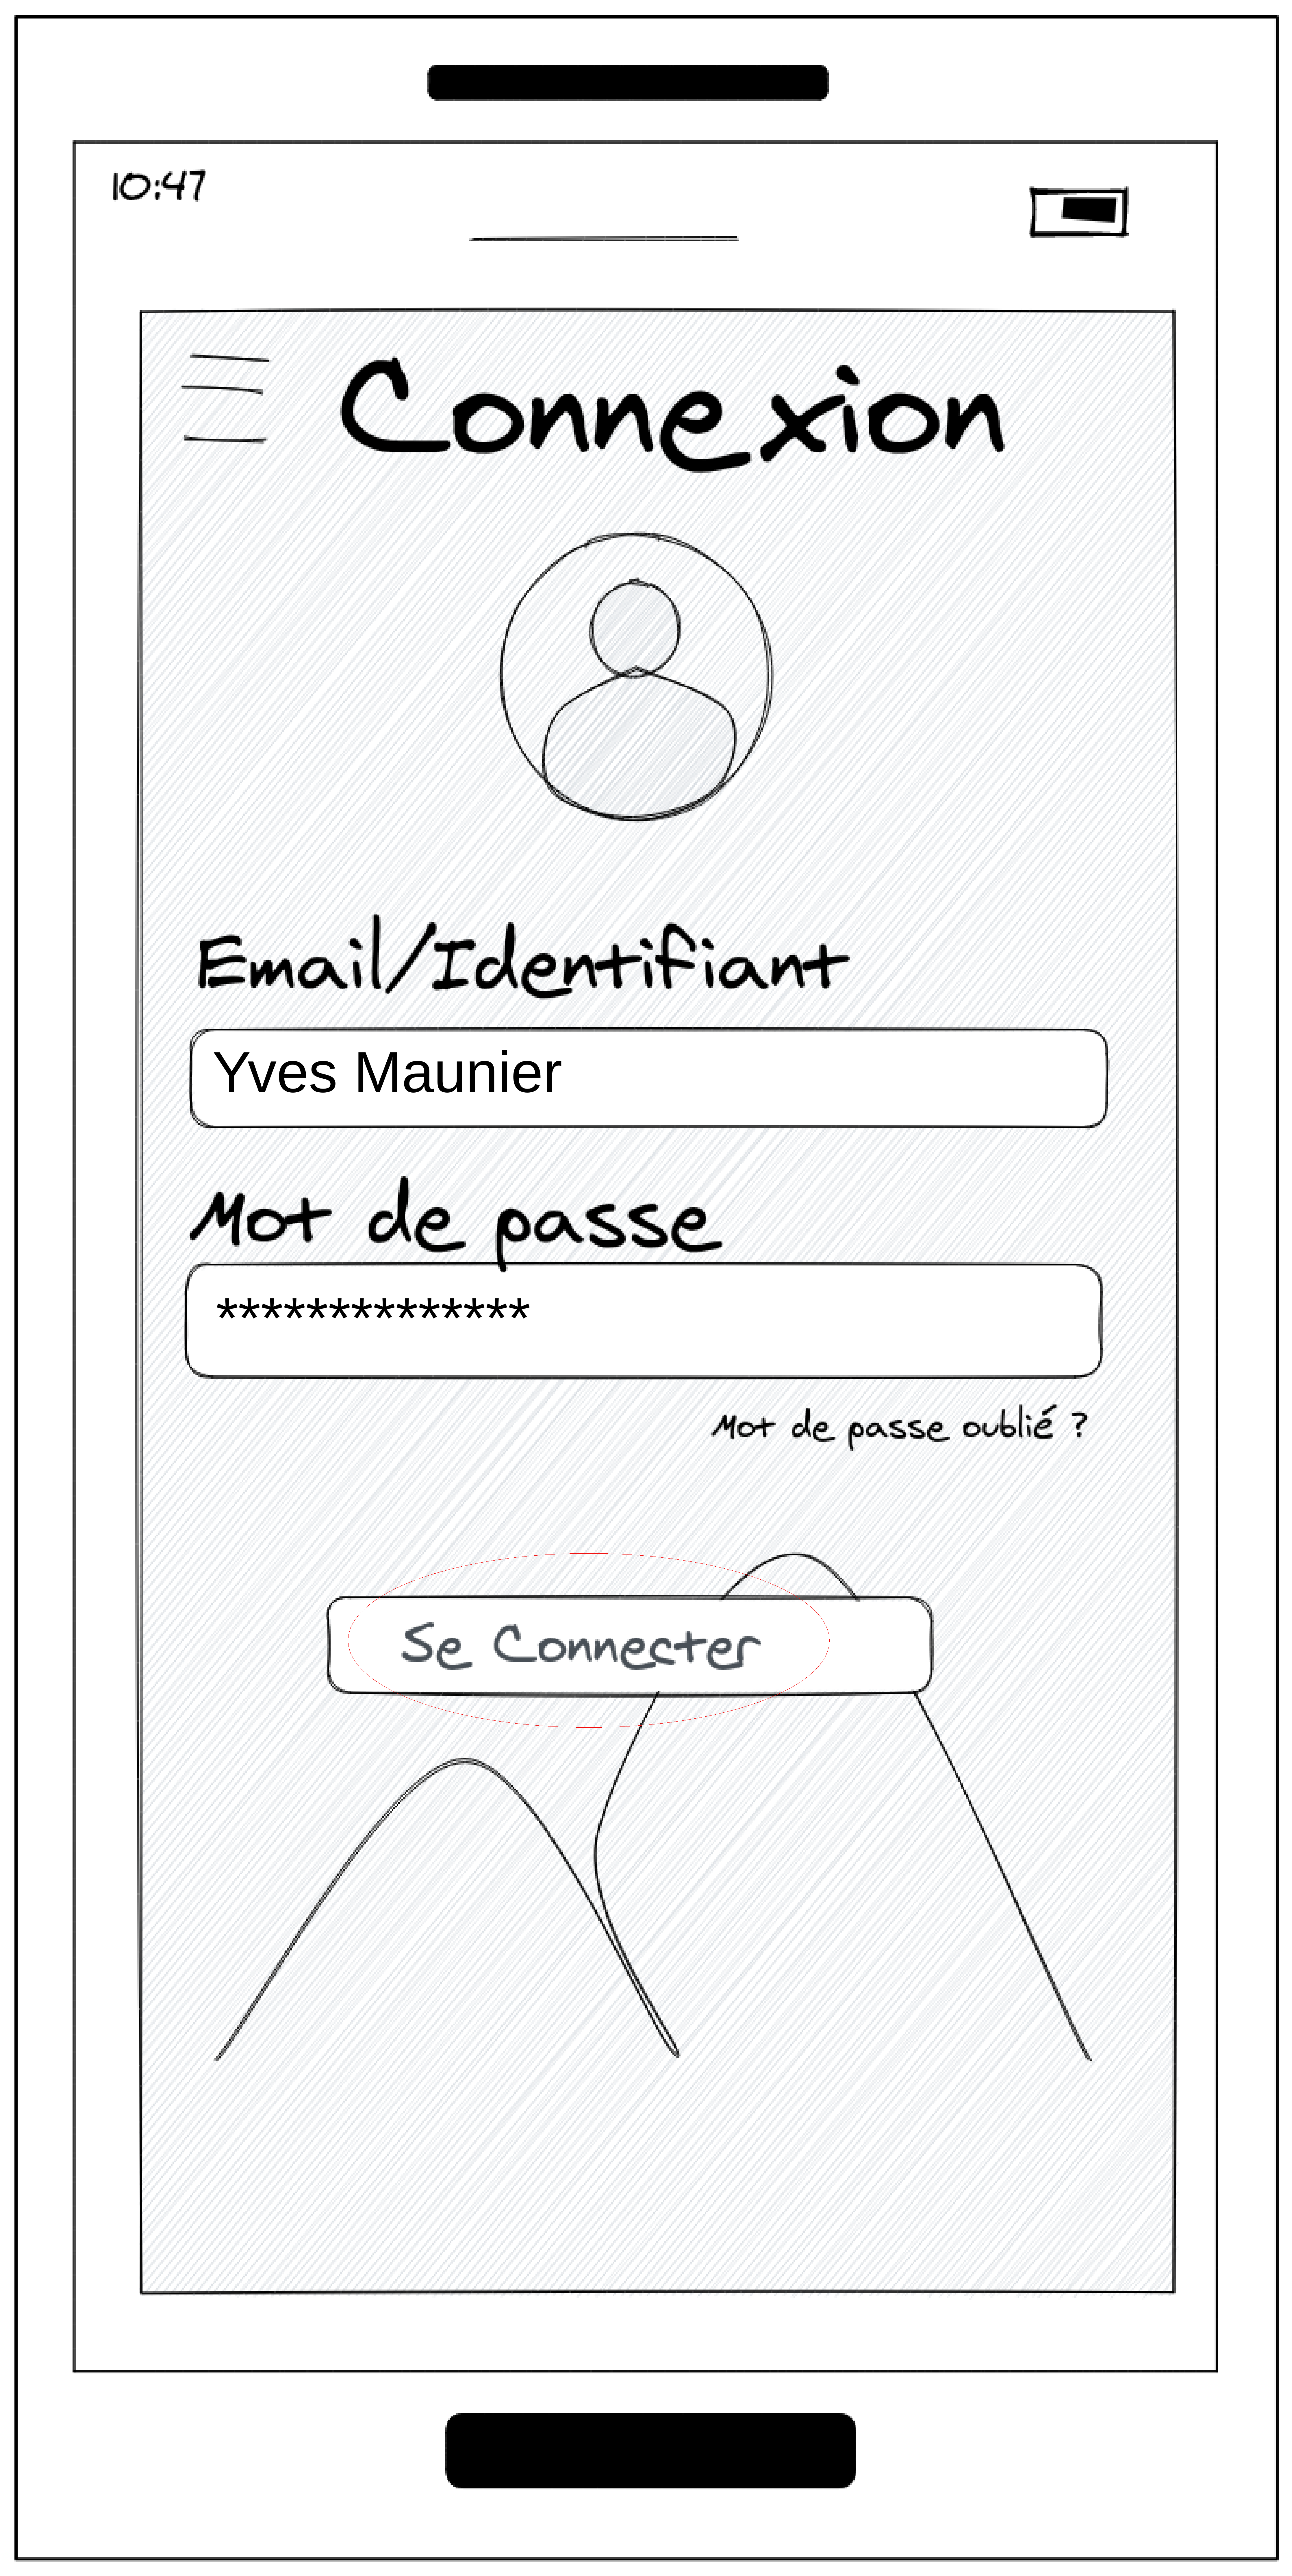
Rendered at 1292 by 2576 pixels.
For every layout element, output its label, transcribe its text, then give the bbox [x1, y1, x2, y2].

text_box Yves Maunier [208, 1038, 1011, 1110]
picture [0, 0, 1292, 2576]
text_box ************** [212, 1283, 1014, 1355]
